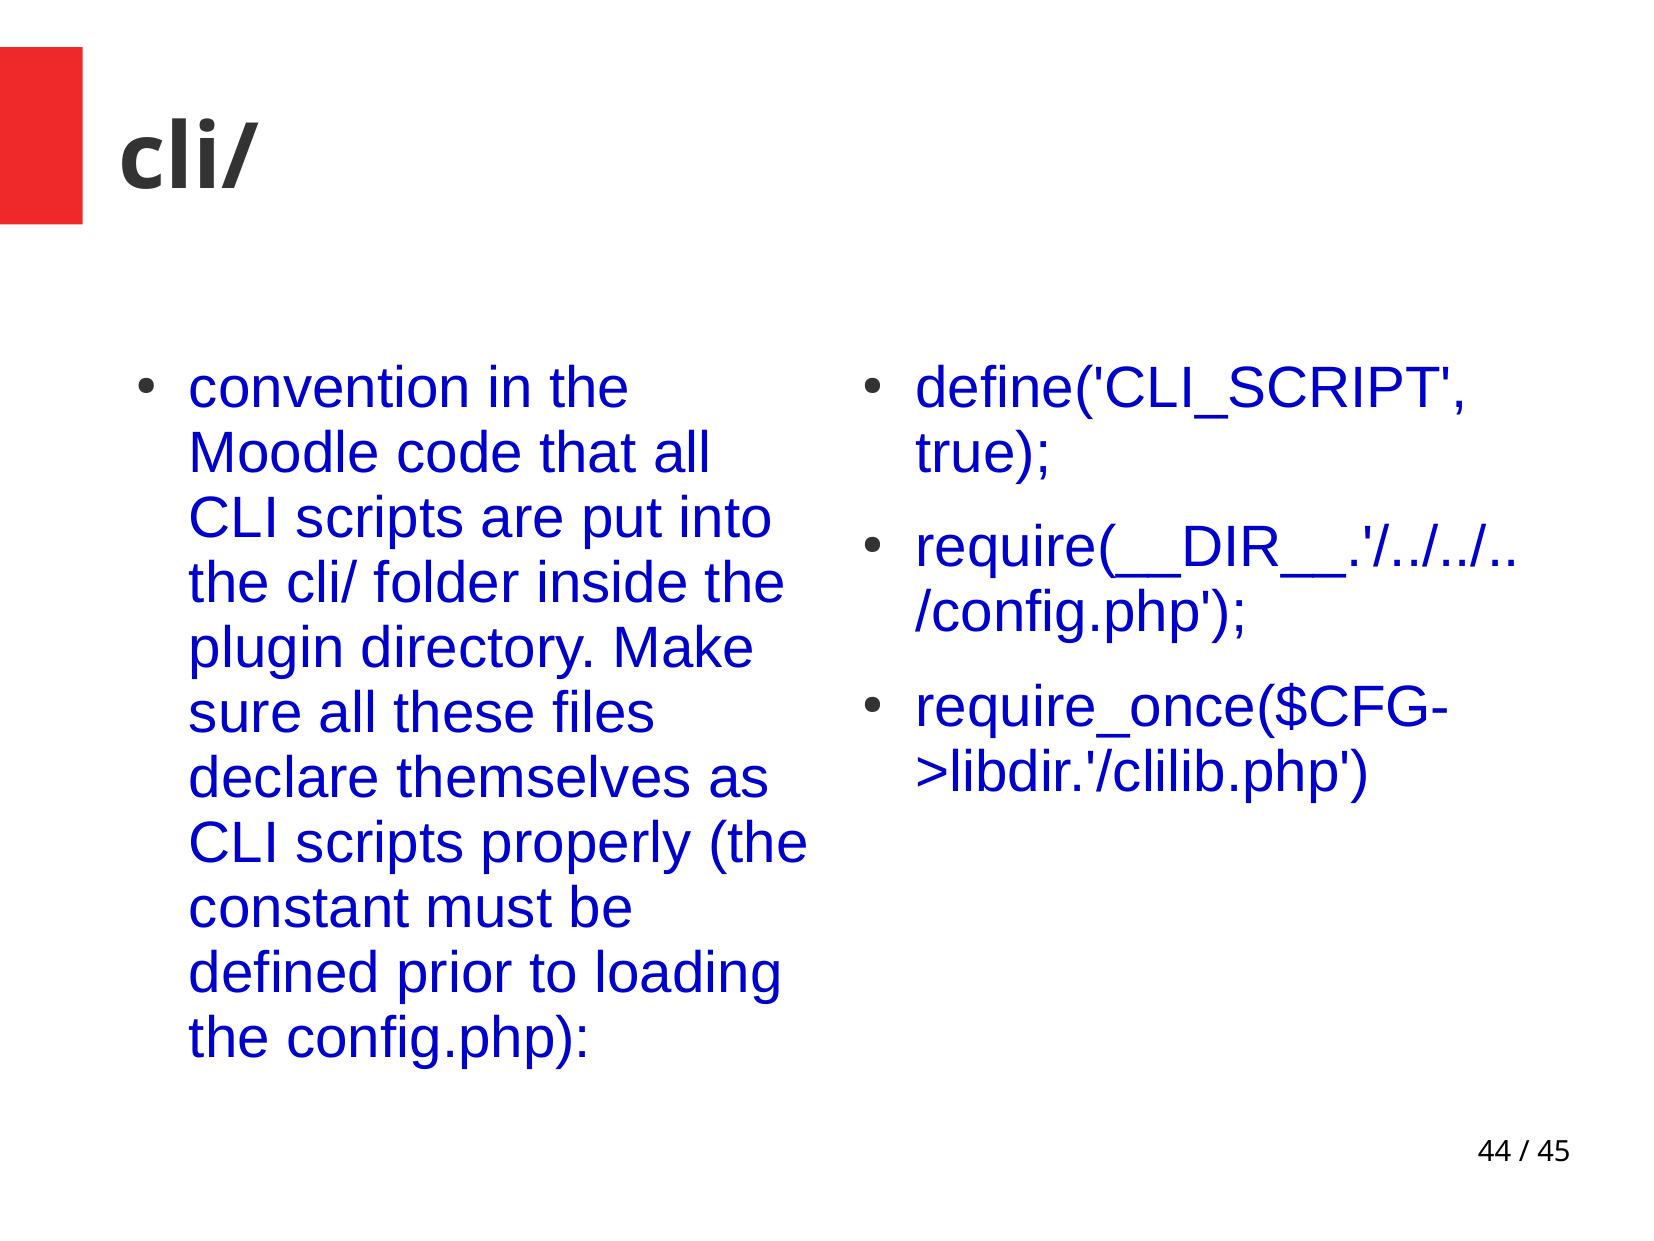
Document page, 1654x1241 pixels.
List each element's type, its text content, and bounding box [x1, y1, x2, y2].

list convention in the Moodle code that all CLI scripts are put into the cli/ folder inside the plugin directory. Make sure all these files declare themselves as CLI scripts properly (the constant must be defined prior to loading the config.php): [118, 354, 810, 1074]
list define('CLI_SCRIPT', true); require(__DIR__.'/../../../config.php'); require_once($CFG->libdir.'/clilib.php') [844, 354, 1536, 1074]
title cli/ [118, 49, 1571, 257]
